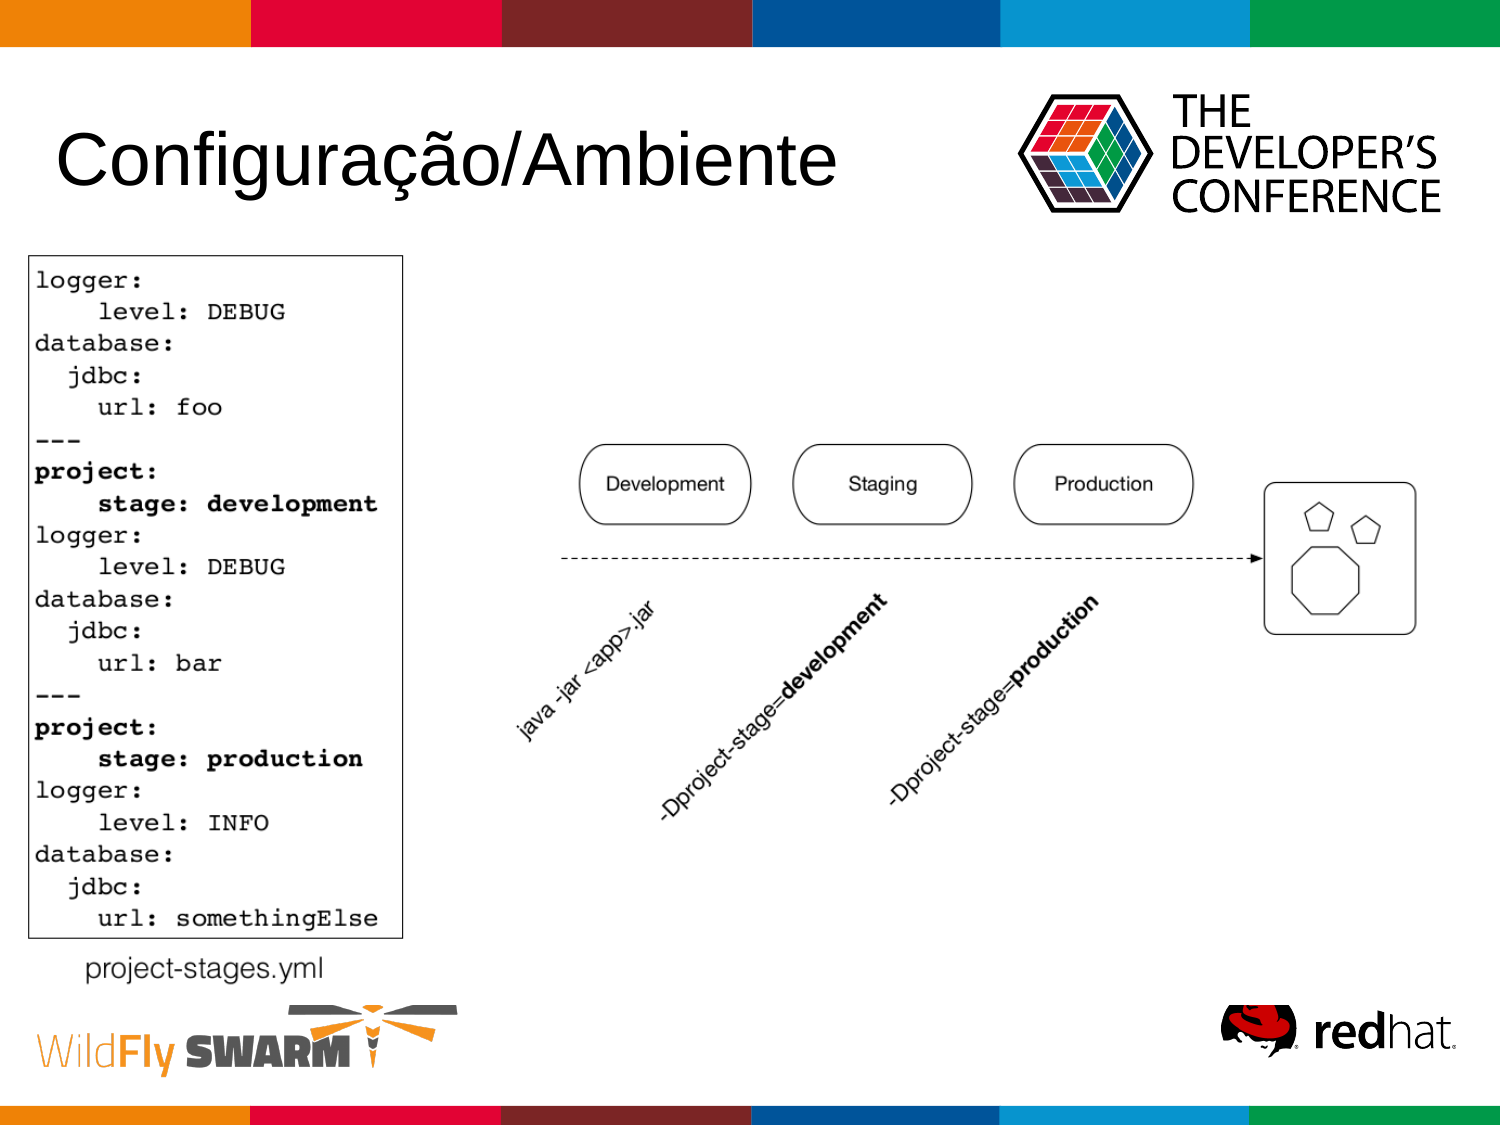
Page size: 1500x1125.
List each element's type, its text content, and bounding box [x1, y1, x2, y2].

picture [0, 227, 1500, 1095]
title Configuração/Ambiente [41, 79, 975, 227]
